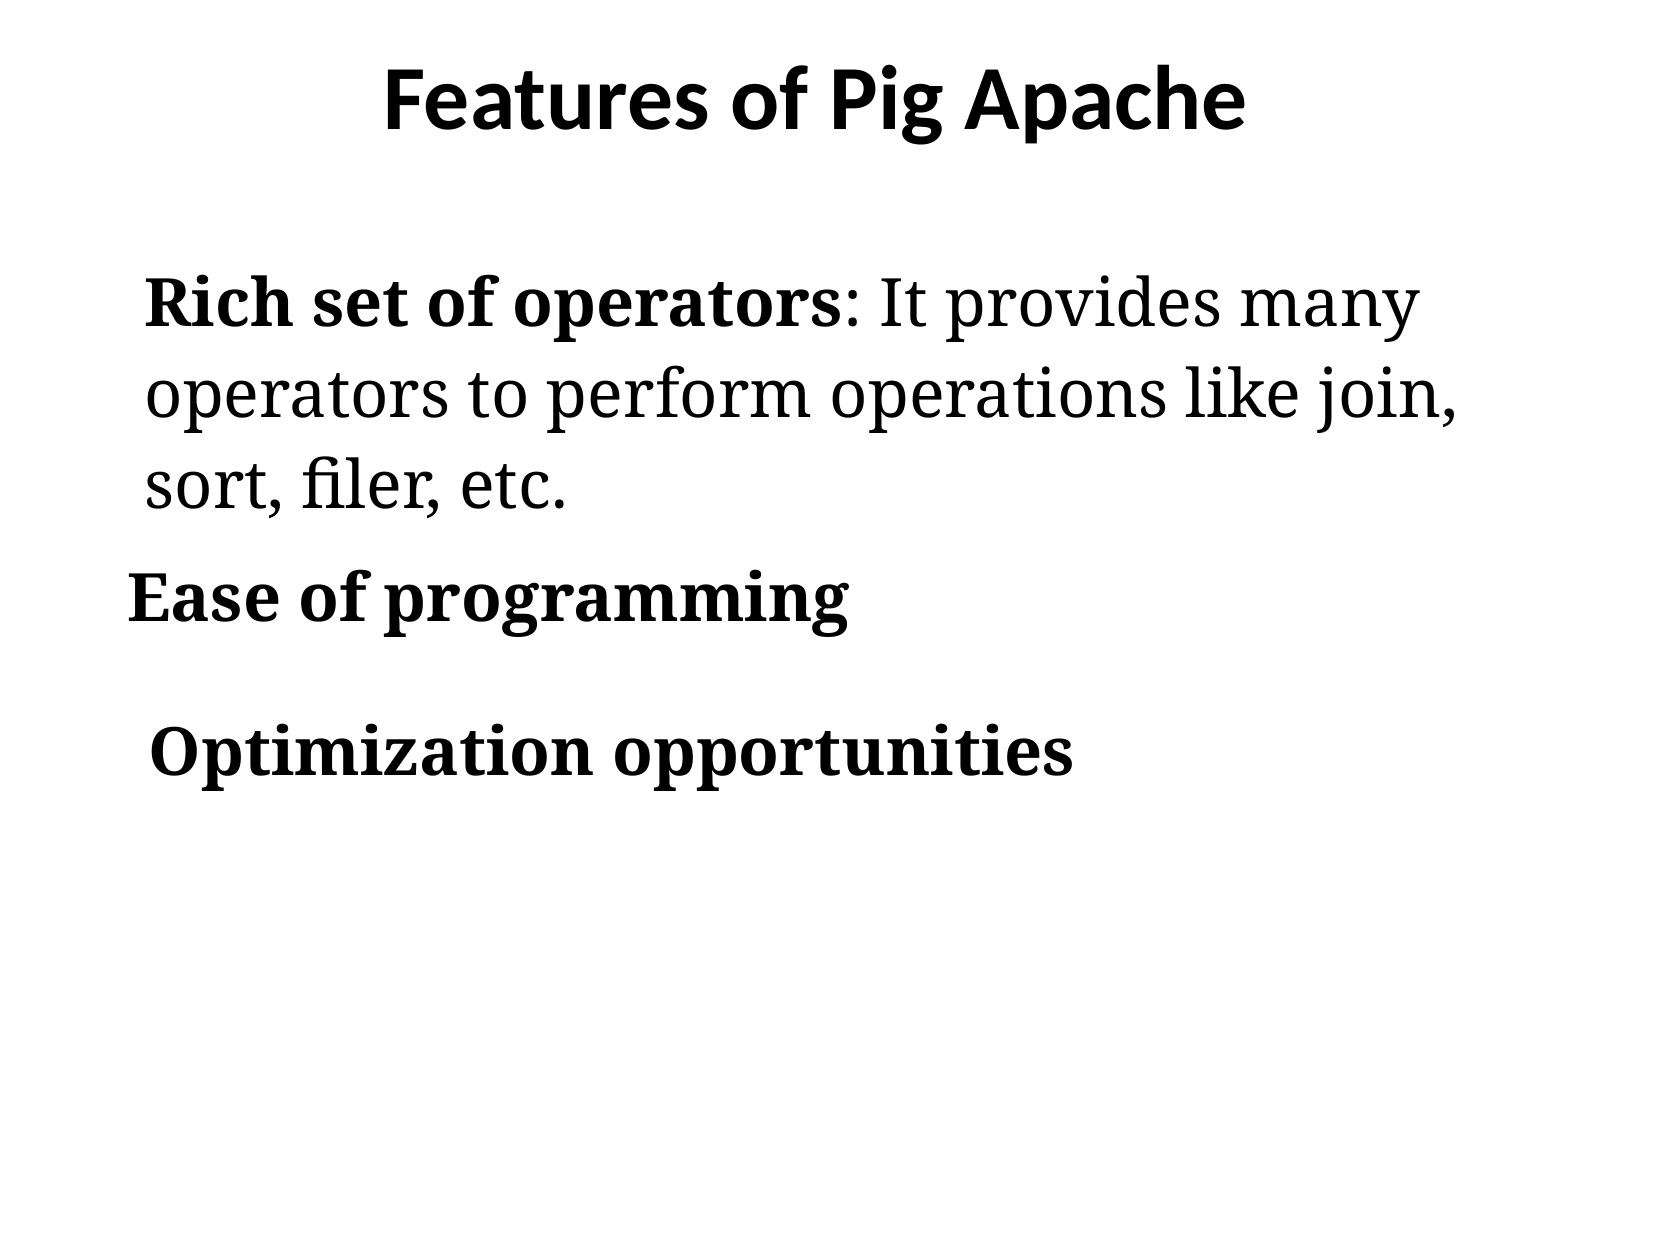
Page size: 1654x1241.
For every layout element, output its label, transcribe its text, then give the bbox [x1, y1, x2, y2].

text_box Optimization opportunities [134, 696, 1182, 791]
text_box Ease of programming [78, 543, 1004, 637]
title Features of Pig Apache [82, 45, 1571, 261]
text_box Rich set of operators: It provides many operators to perform operations like join, sort, filer, etc. [129, 248, 1619, 497]
